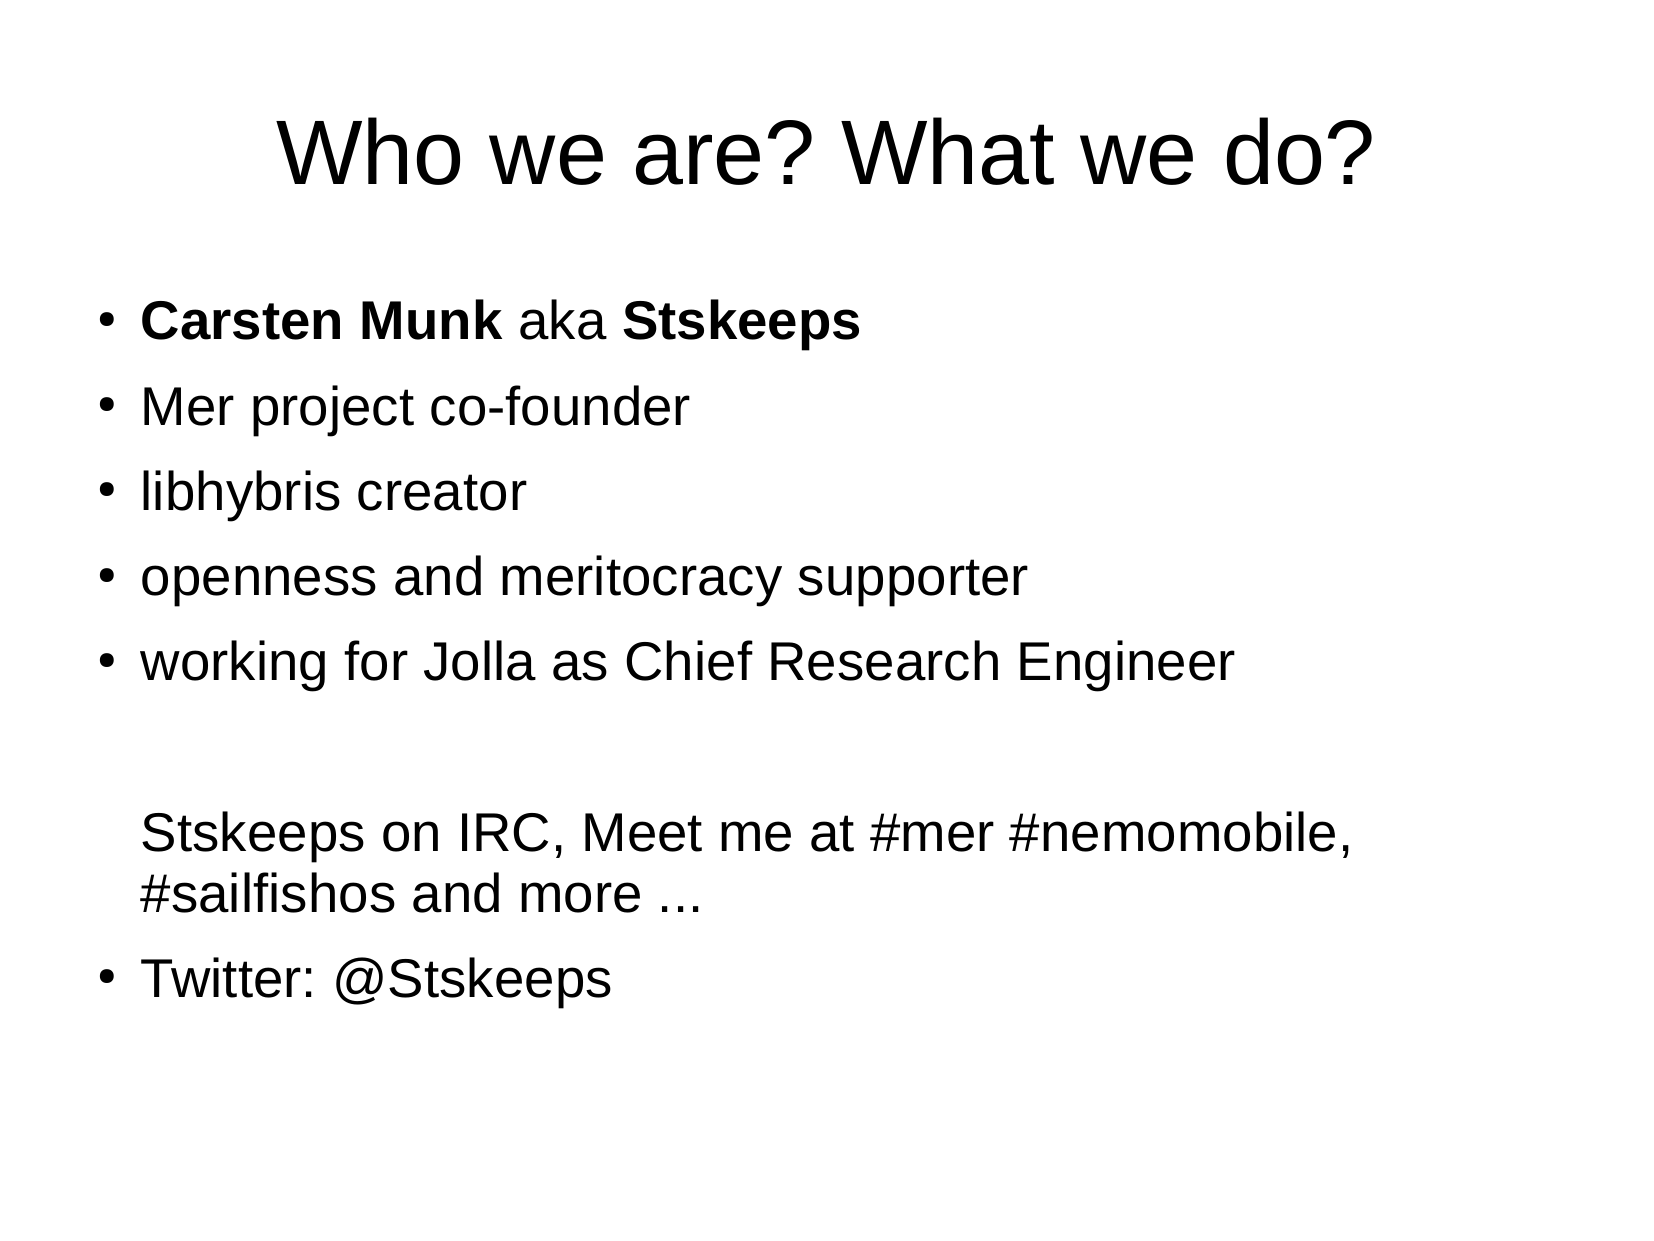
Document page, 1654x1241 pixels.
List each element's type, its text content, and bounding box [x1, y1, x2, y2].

title Who we are? What we do? [82, 49, 1571, 257]
list Carsten Munk aka Stskeeps Mer project co-founder libhybris creator openness and meritocracy supporter working for Jolla as Chief Research Engineer Stskeeps on IRC, Meet me at #mer #nemomobile, #sailfishos and more ... Twitter: @Stskeeps [82, 290, 1571, 1010]
